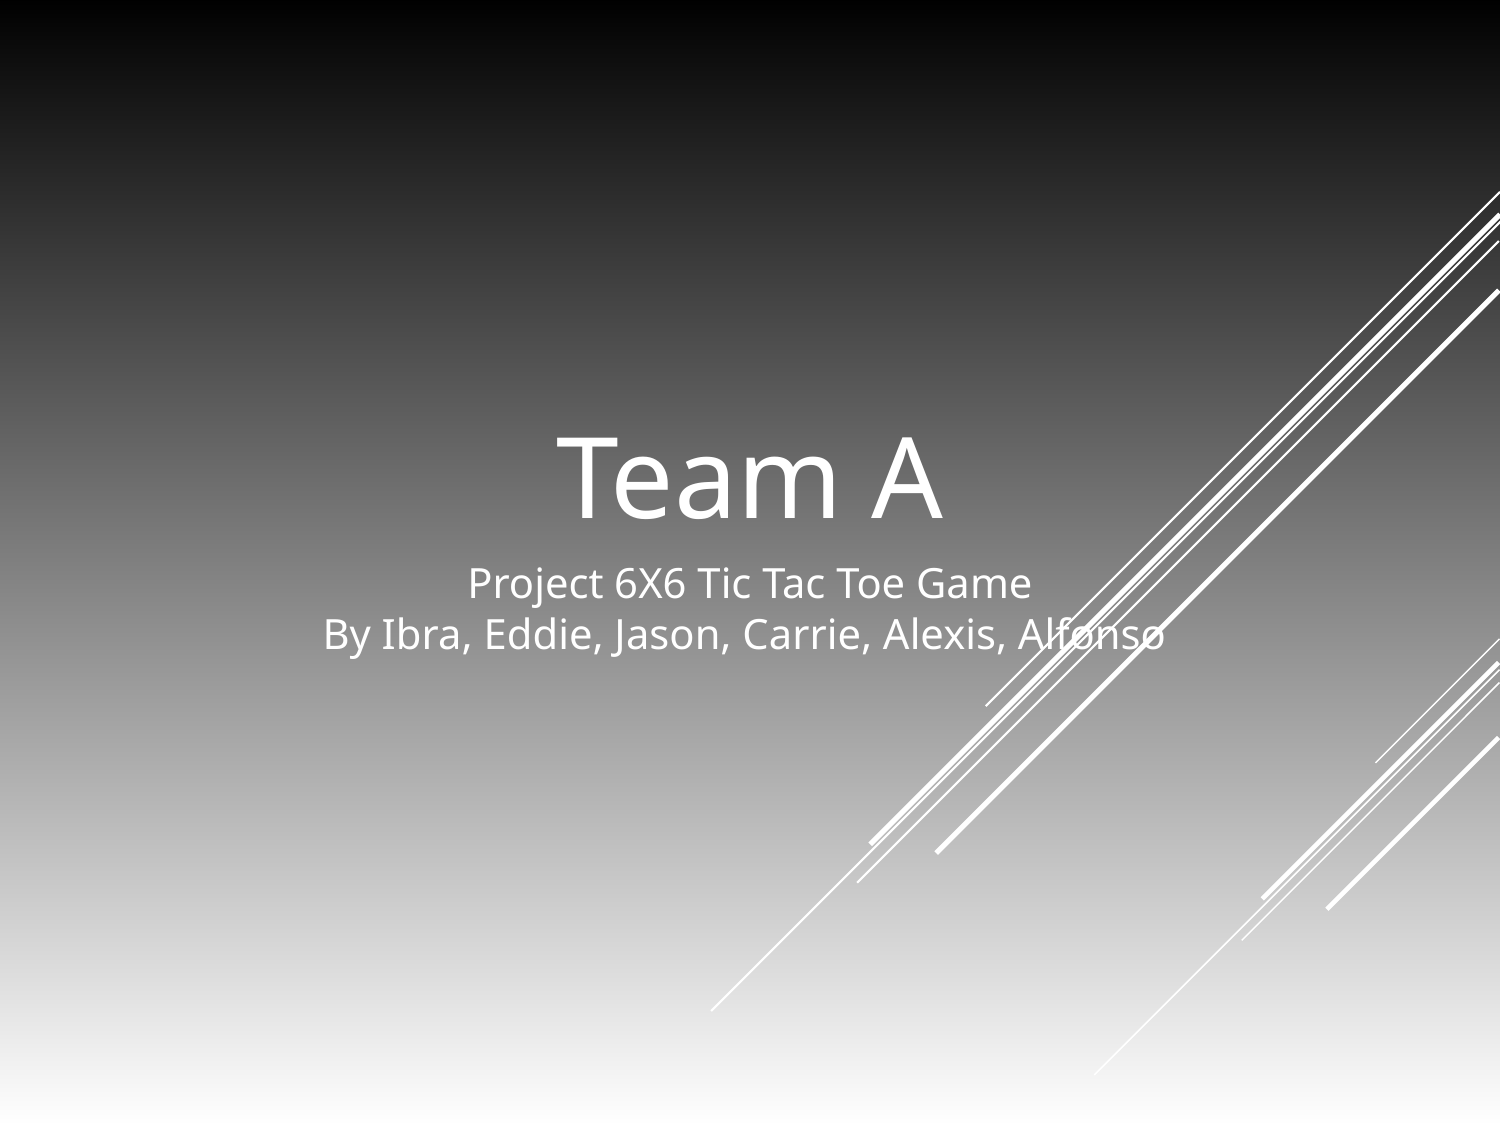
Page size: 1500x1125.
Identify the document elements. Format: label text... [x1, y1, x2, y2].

text_box Project 6X6 Tic Tac Toe Game By Ibra, Eddie, Jason, Carrie, Alexis, Alfonso [112, 549, 1388, 694]
text_box Team A [112, 387, 1388, 549]
